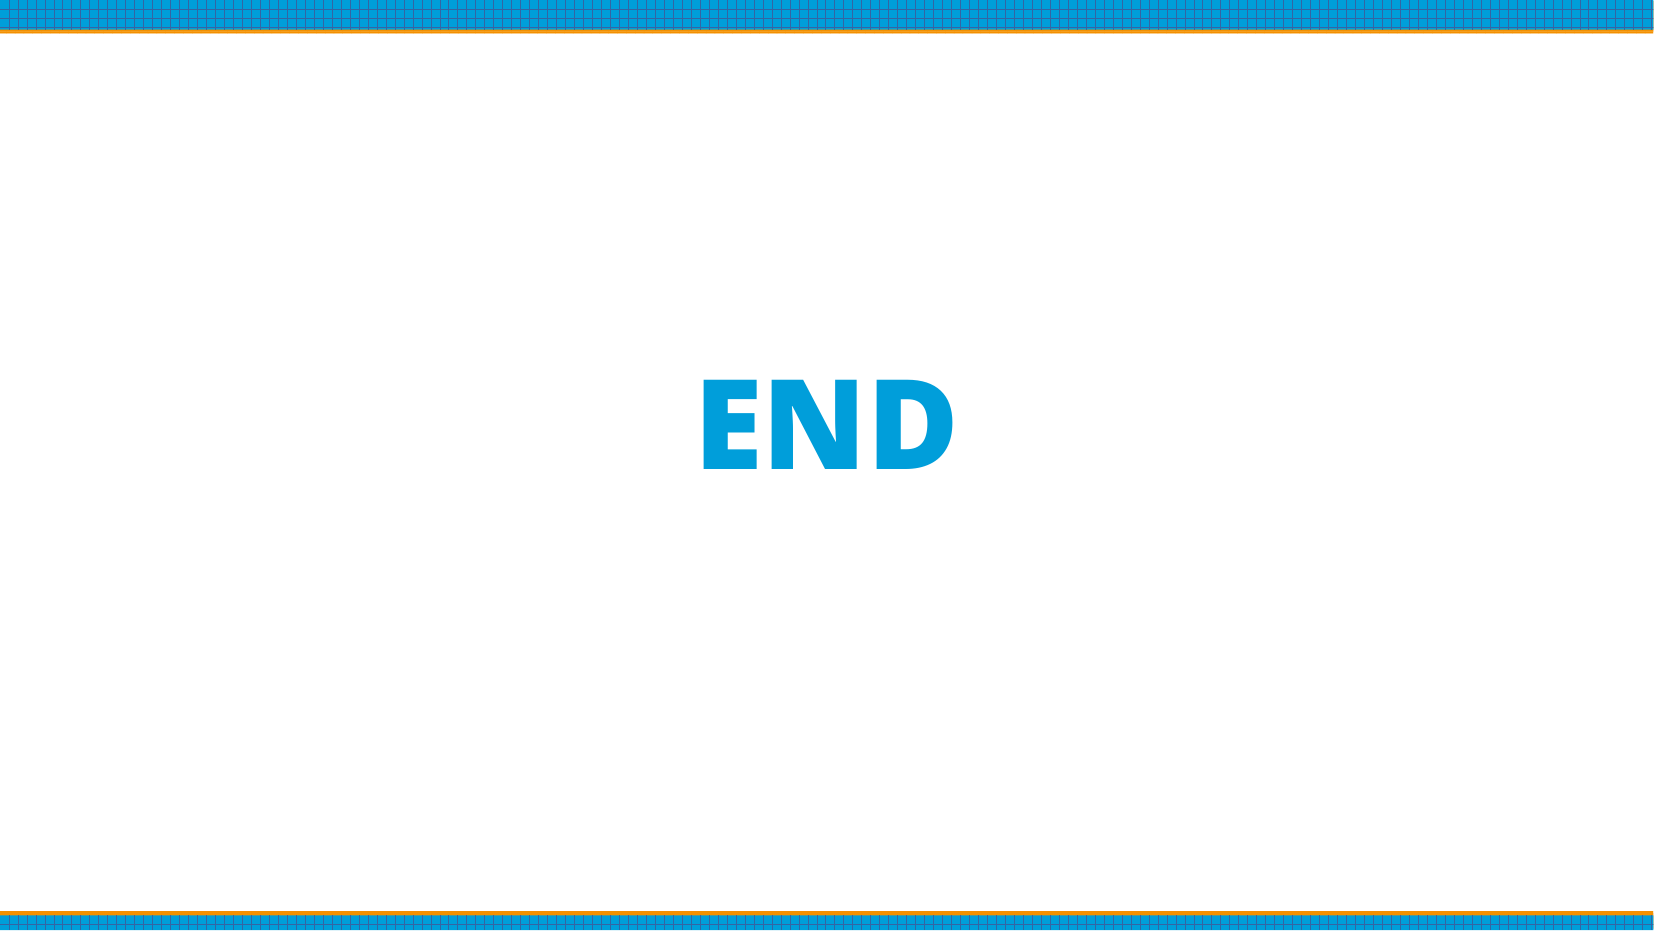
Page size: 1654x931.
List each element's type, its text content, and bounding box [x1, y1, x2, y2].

subtitle END [88, 44, 1565, 798]
